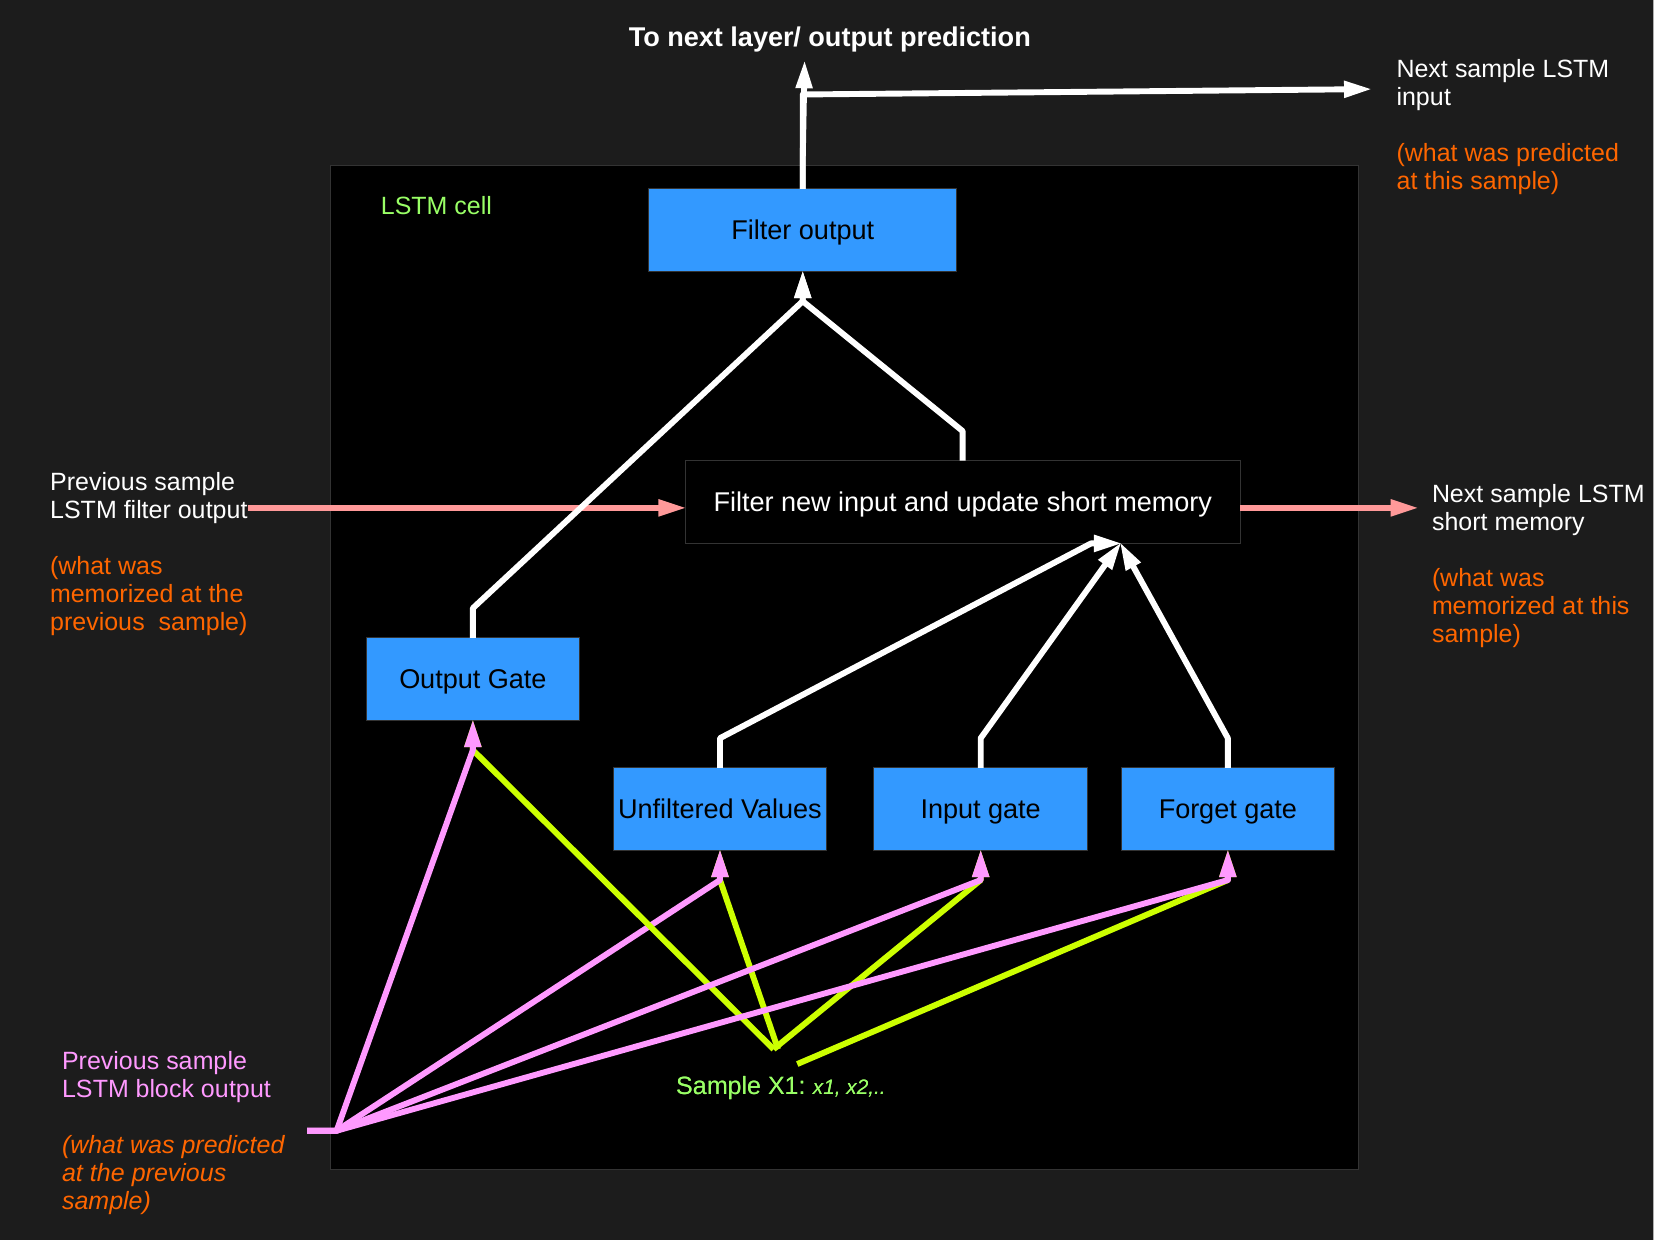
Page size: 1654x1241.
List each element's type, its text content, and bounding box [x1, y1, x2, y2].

text_box Output Gate [366, 637, 580, 721]
text_box Filter new input and update short memory [685, 460, 1241, 544]
text_box [330, 511, 1359, 1170]
text_box Previous sample LSTM filter output (what was memorized at the previous sample) [35, 460, 296, 644]
text_box [867, 546, 1227, 978]
text_box [756, 892, 960, 1006]
text_box [804, 165, 1359, 505]
text_box Input gate [873, 767, 1088, 851]
text_box Sample X1: x1, x2,.. [661, 1064, 934, 1158]
text_box [749, 1015, 772, 1042]
text_box [590, 306, 959, 507]
text_box [474, 509, 1081, 921]
text_box Filter output [709, 188, 957, 272]
text_box Previous sample LSTM block output (what was predicted at the previous sample) [47, 1039, 308, 1223]
text_box LSTM cell [366, 184, 709, 284]
text_box [330, 165, 802, 505]
text_box [656, 886, 746, 981]
text_box [330, 511, 571, 1127]
text_box [770, 994, 835, 1040]
text_box Next sample LSTM input (what was predicted at this sample) [1381, 47, 1642, 203]
text_box [370, 931, 702, 1114]
text_box [344, 757, 644, 1121]
text_box [414, 990, 734, 1105]
text_box Forget gate [1121, 767, 1335, 851]
text_box To next layer/ output prediction [614, 14, 1052, 95]
text_box [721, 546, 1115, 965]
text_box Next sample LSTM short memory (what was memorized at this sample) [1417, 472, 1654, 656]
text_box [717, 974, 760, 1013]
text_box Unfiltered Values [613, 767, 827, 851]
